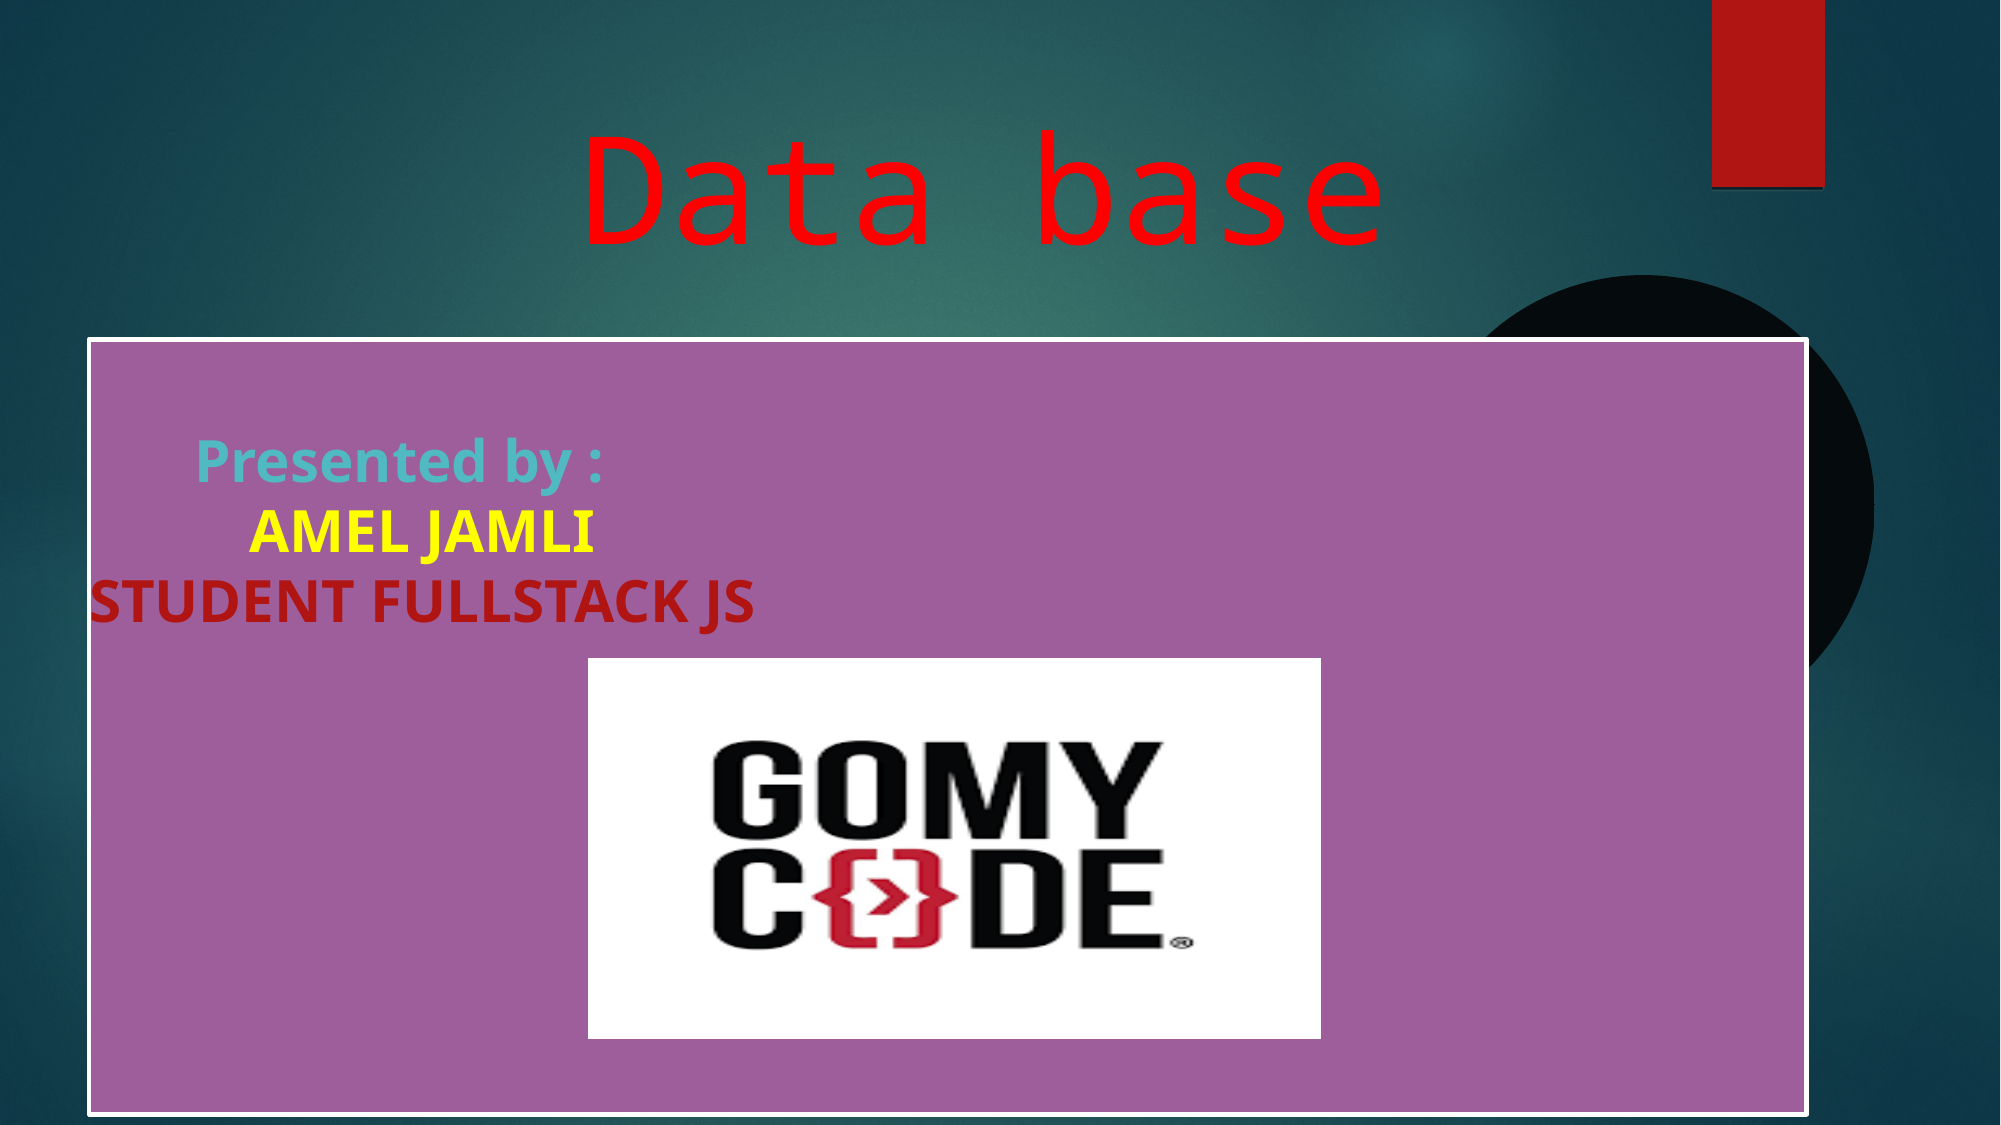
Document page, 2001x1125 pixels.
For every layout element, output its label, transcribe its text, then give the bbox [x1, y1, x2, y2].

subtitle Presented by : Amel Jamli Student FullStack JS [89, 339, 1807, 1115]
picture [588, 658, 1321, 1039]
title Data base [395, 86, 1664, 337]
